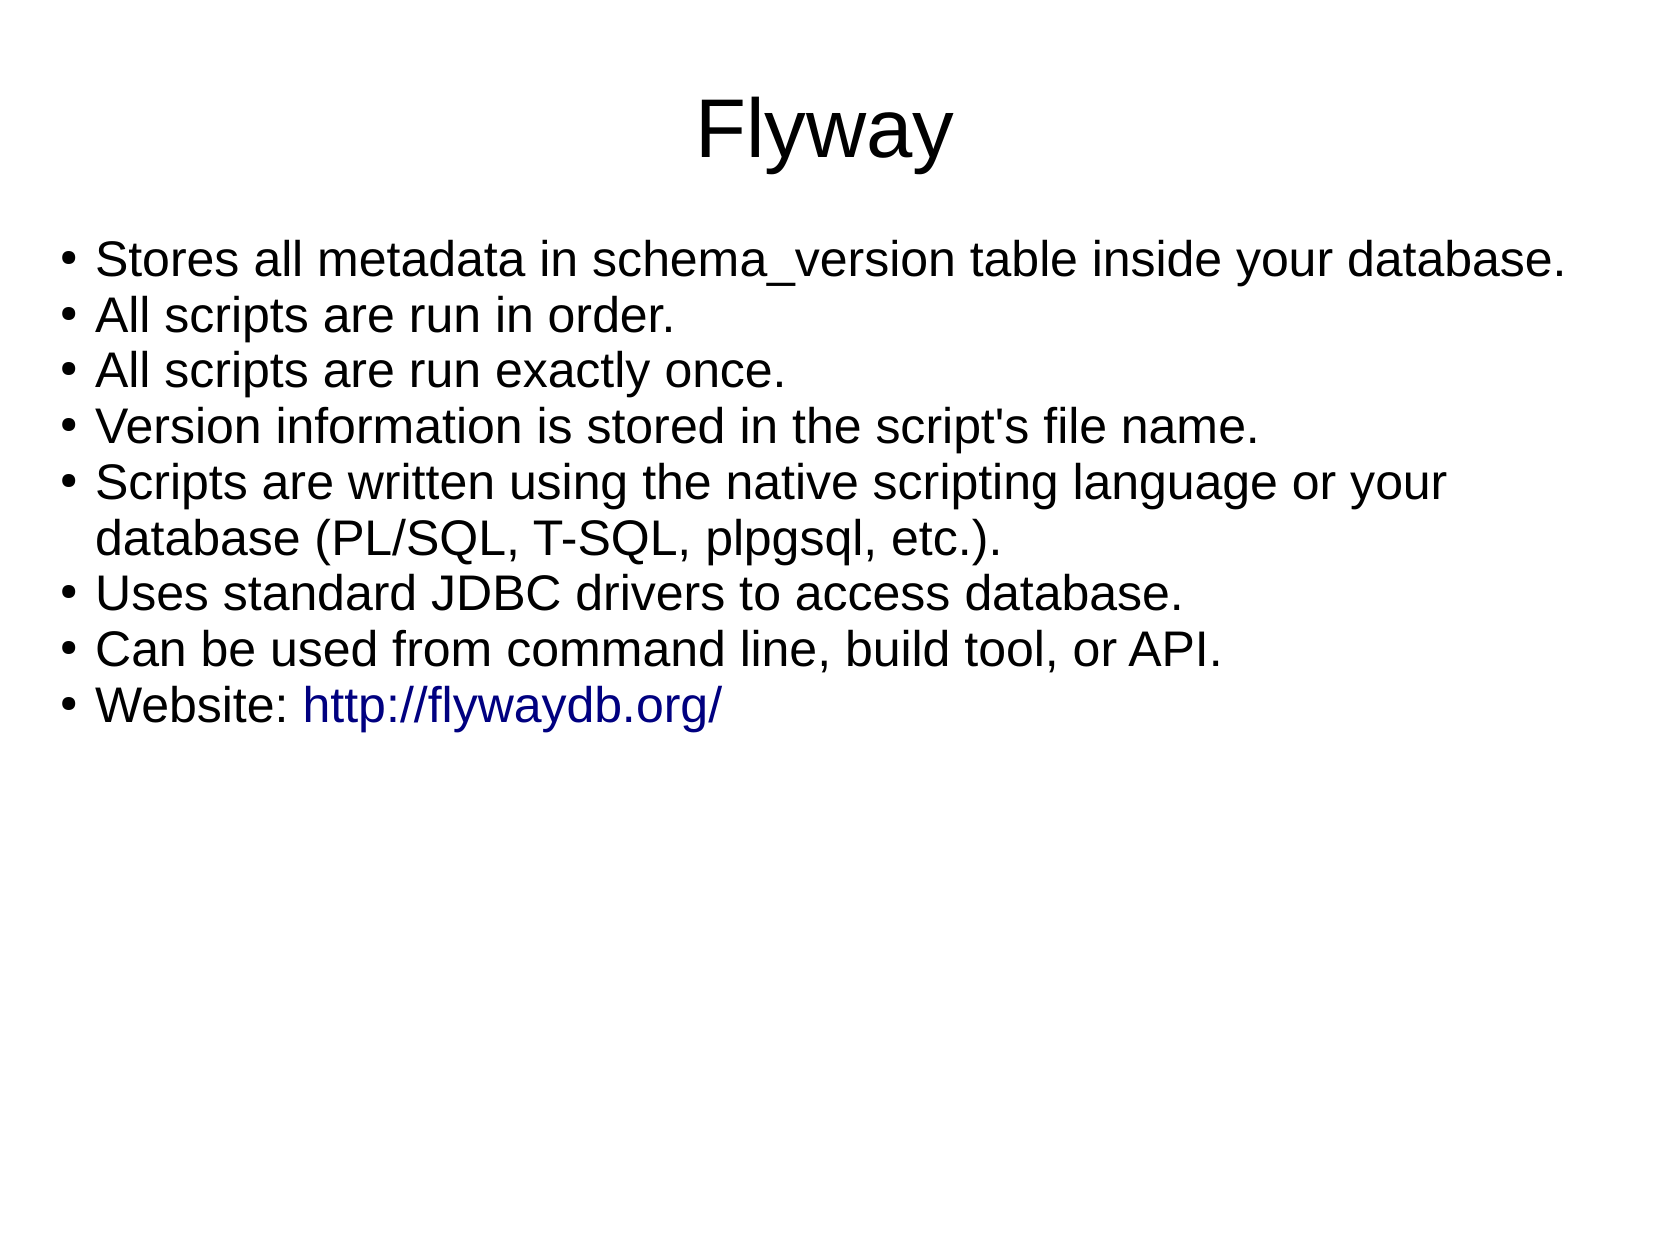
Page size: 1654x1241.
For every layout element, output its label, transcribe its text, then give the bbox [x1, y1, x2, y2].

text_box Flyway Stores all metadata in schema_version table inside your database. All scripts are run in order. All scripts are run exactly once. Version information is stored in the script's file name. Scripts are written using the native scripting language or your database (PL/SQL, T-SQL, plpgsql, etc.). Uses standard JDBC drivers to access database. Can be used from command line, build tool, or API. Website: http://flywaydb.org/ [45, 75, 1606, 1126]
